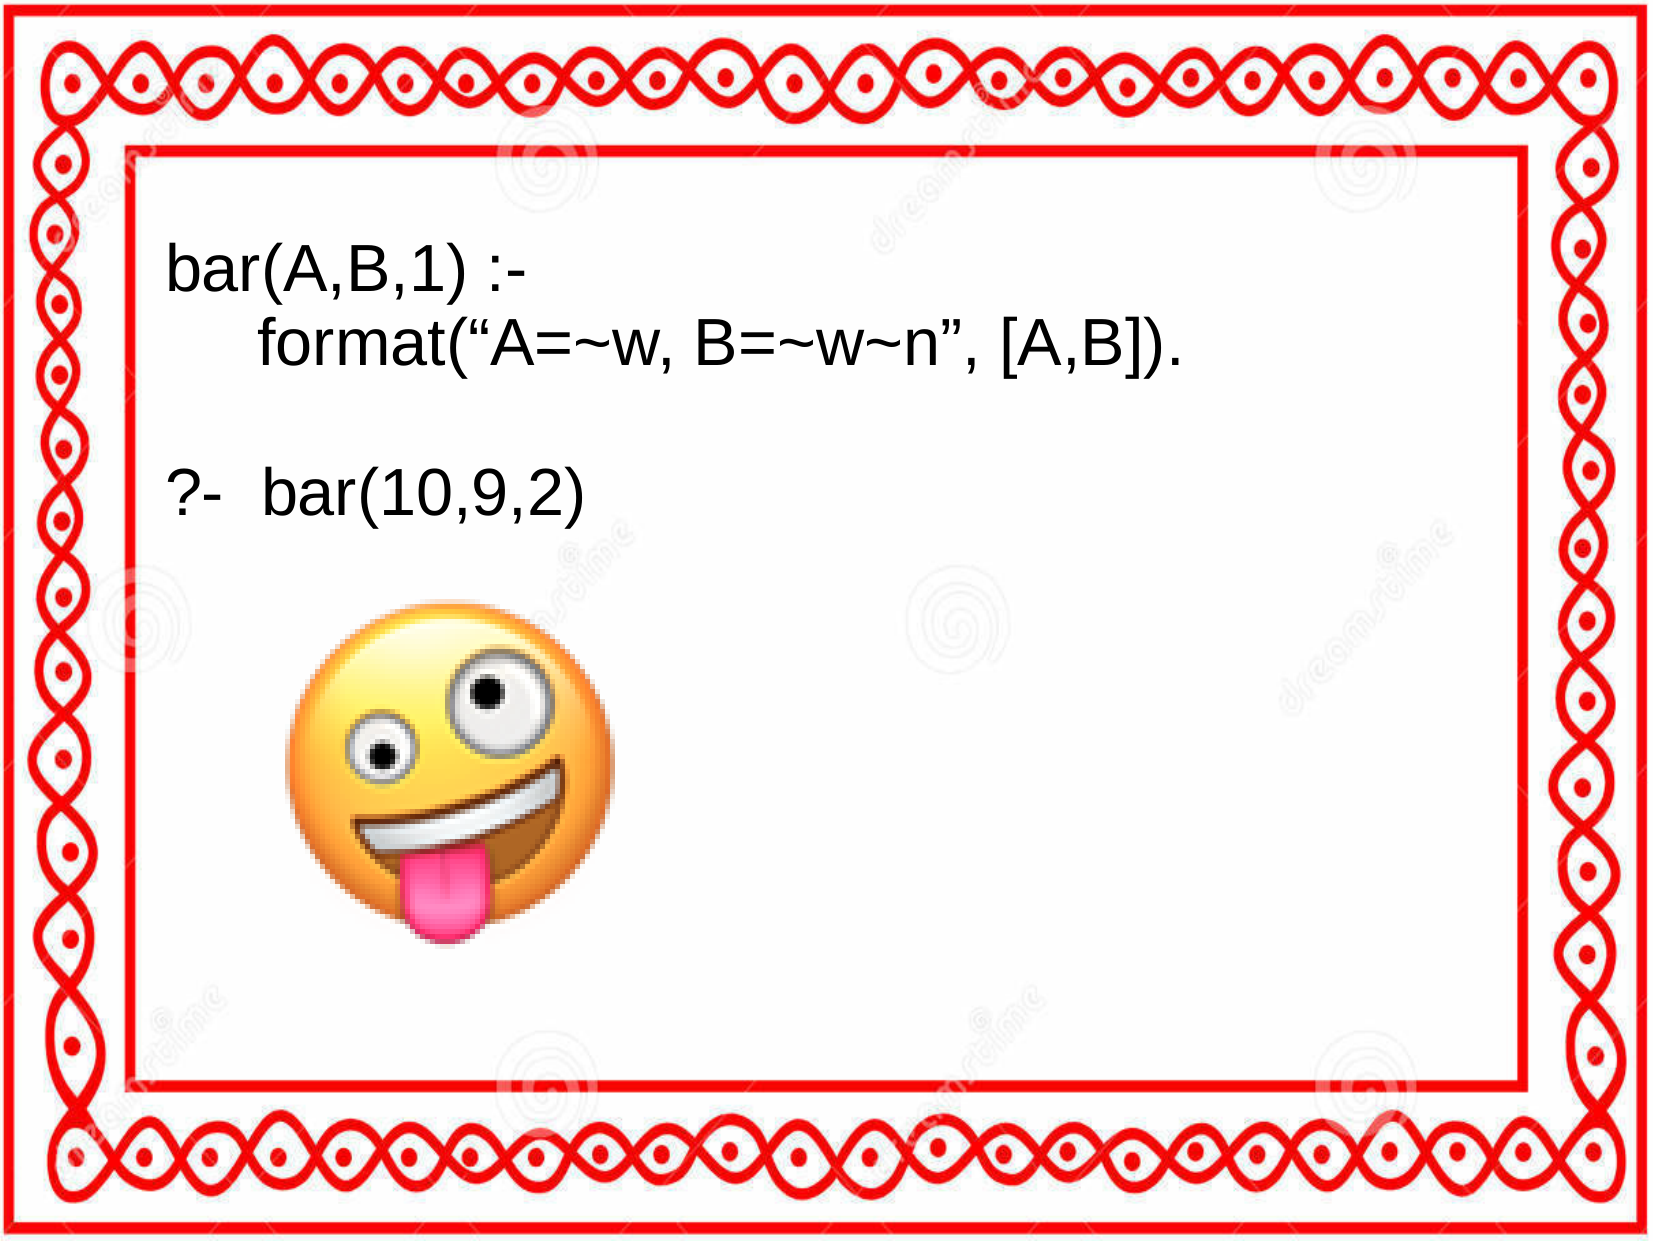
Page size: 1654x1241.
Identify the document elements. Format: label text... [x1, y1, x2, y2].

picture [0, 0, 1654, 1241]
subtitle bar(A,B,1) :- format(“A=~w, B=~w~n”, [A,B]). ?- bar(10,9,2) [165, 49, 1571, 1010]
